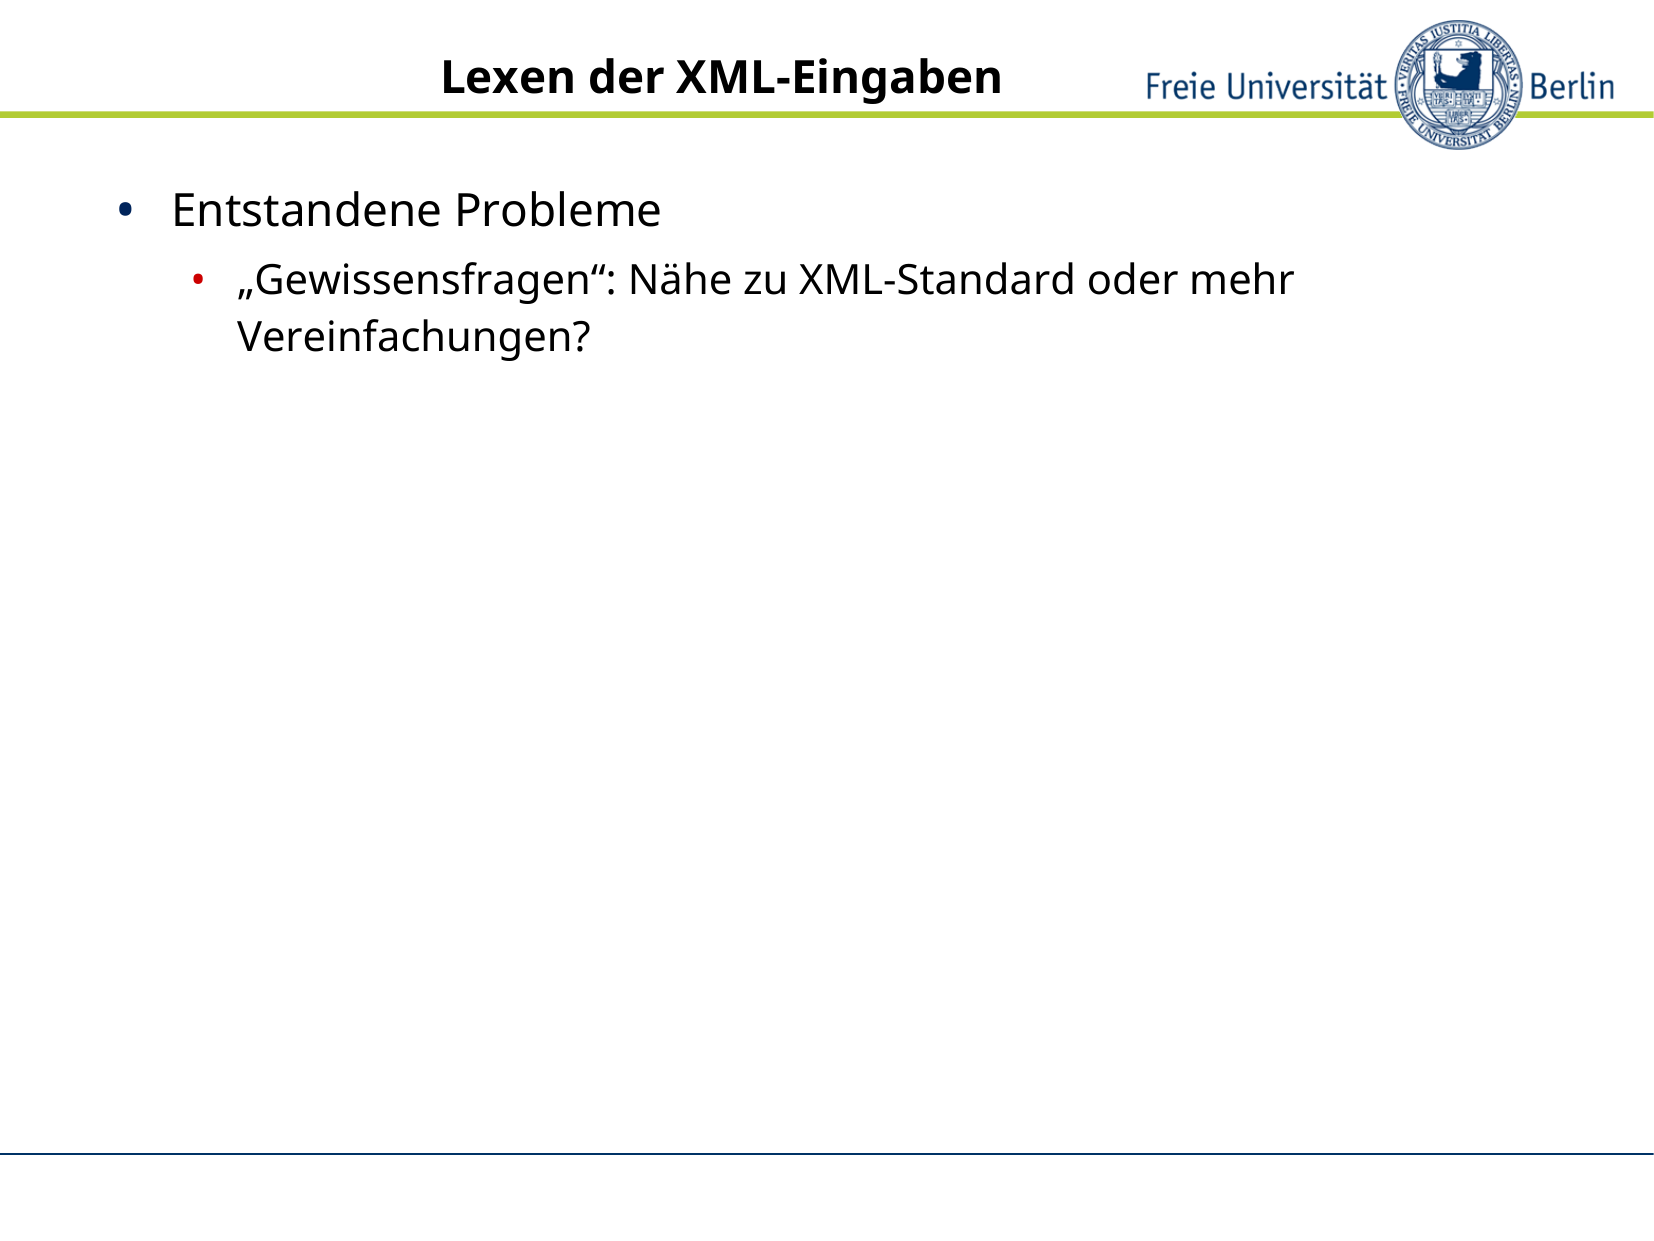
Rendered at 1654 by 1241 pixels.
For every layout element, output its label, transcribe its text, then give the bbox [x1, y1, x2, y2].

list Entstandene Probleme „Gewissensfragen“: Nähe zu XML-Standard oder mehr Vereinfachungen? [115, 177, 1418, 680]
title Lexen der XML-Eingaben [422, 0, 1654, 152]
